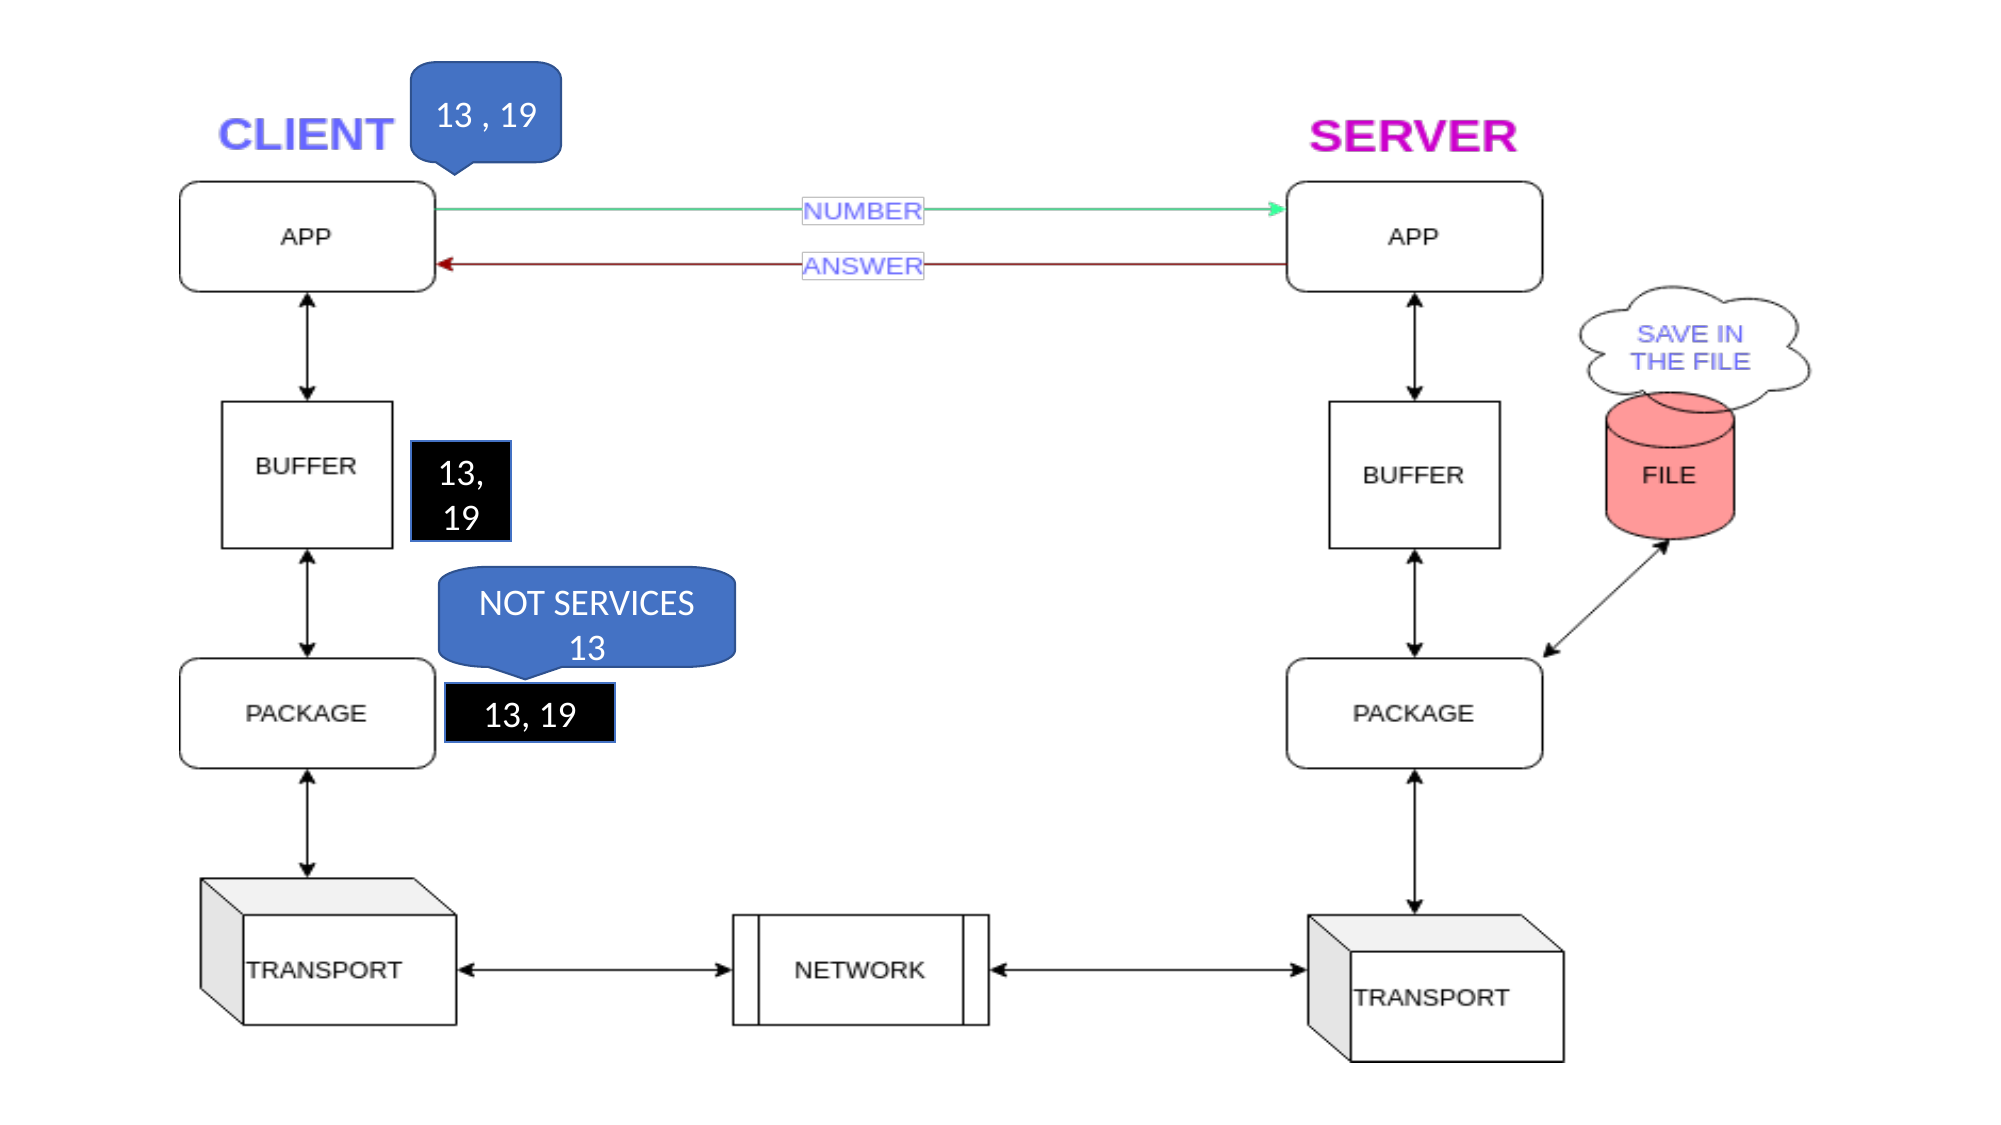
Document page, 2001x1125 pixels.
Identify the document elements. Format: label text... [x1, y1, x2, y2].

picture [179, 62, 1821, 1063]
text_box NOT SERVICES 13 [439, 566, 736, 680]
text_box 13 , 19 [410, 62, 562, 175]
text_box 13, 19 [411, 441, 511, 541]
text_box 13, 19 [445, 683, 615, 742]
